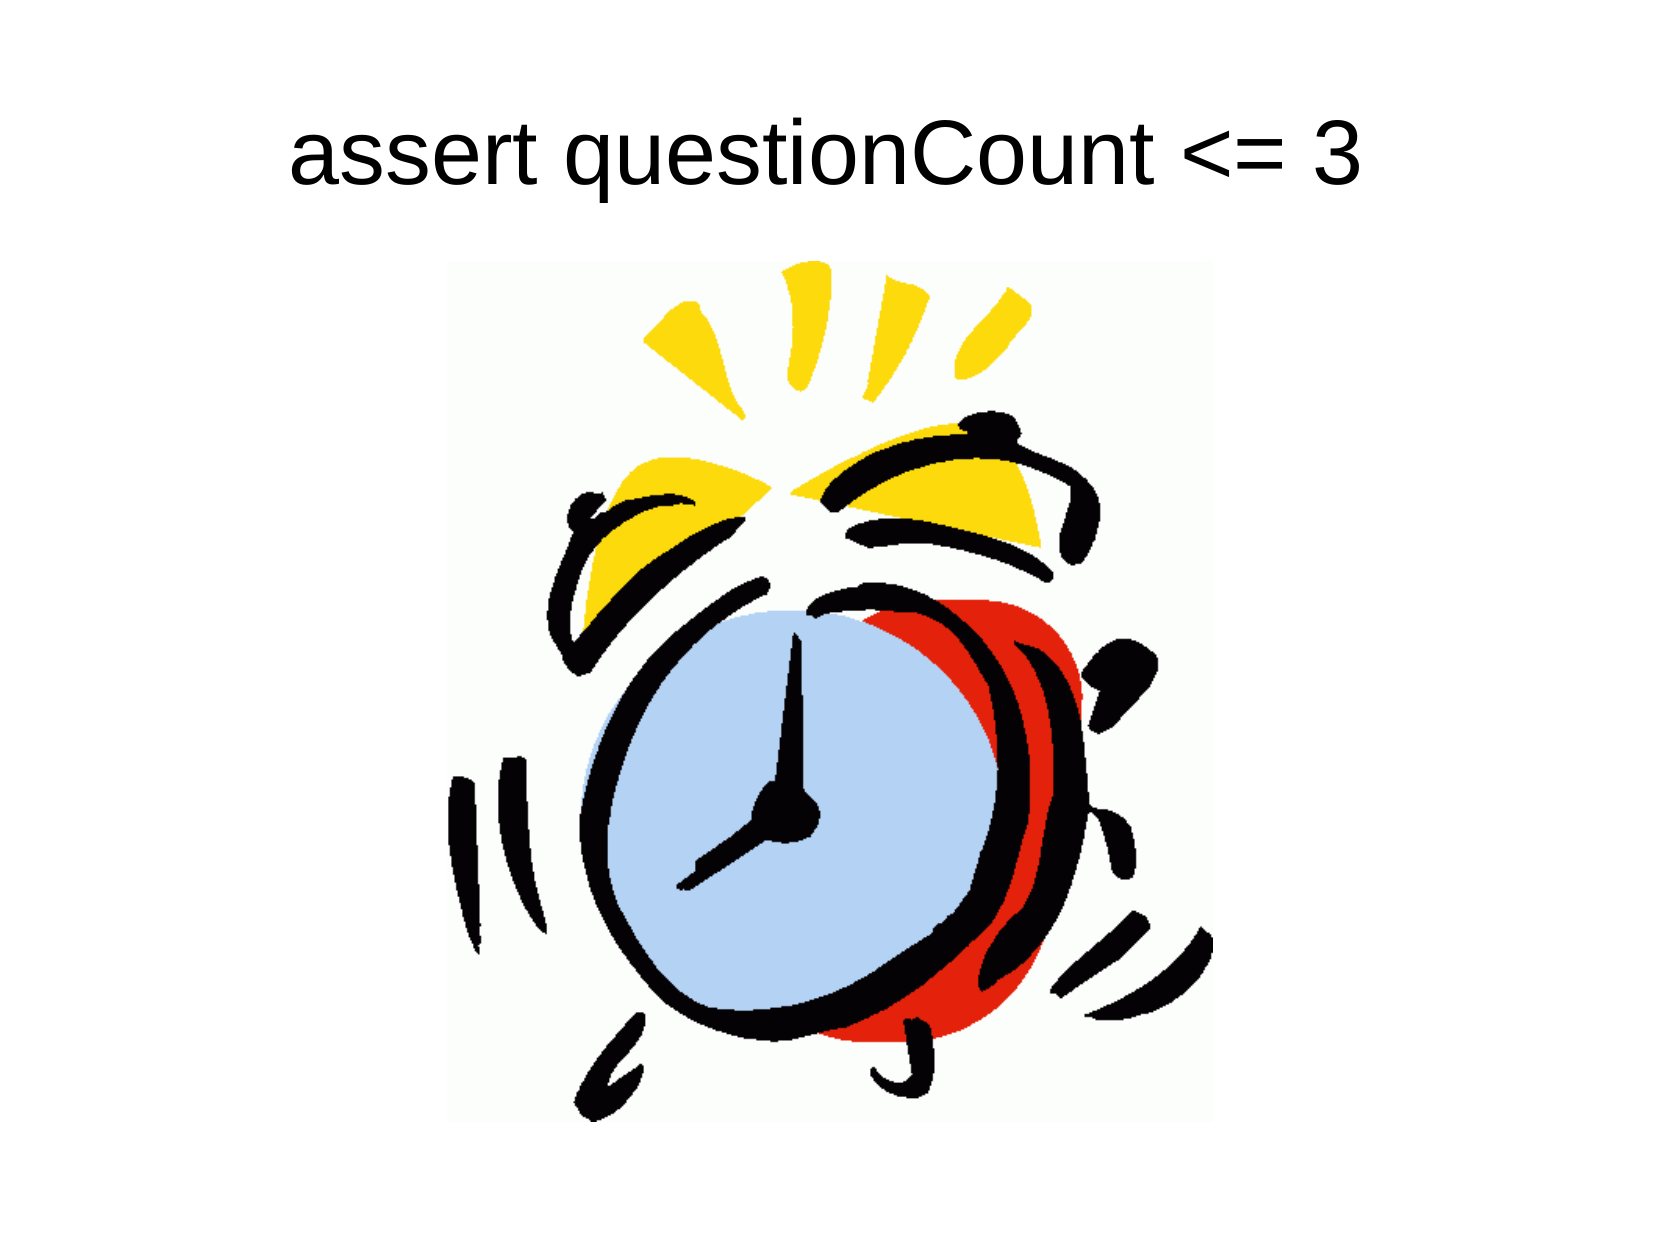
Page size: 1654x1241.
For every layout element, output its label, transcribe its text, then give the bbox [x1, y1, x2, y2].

title assert questionCount <= 3 [82, 49, 1571, 257]
picture [447, 261, 1213, 1123]
